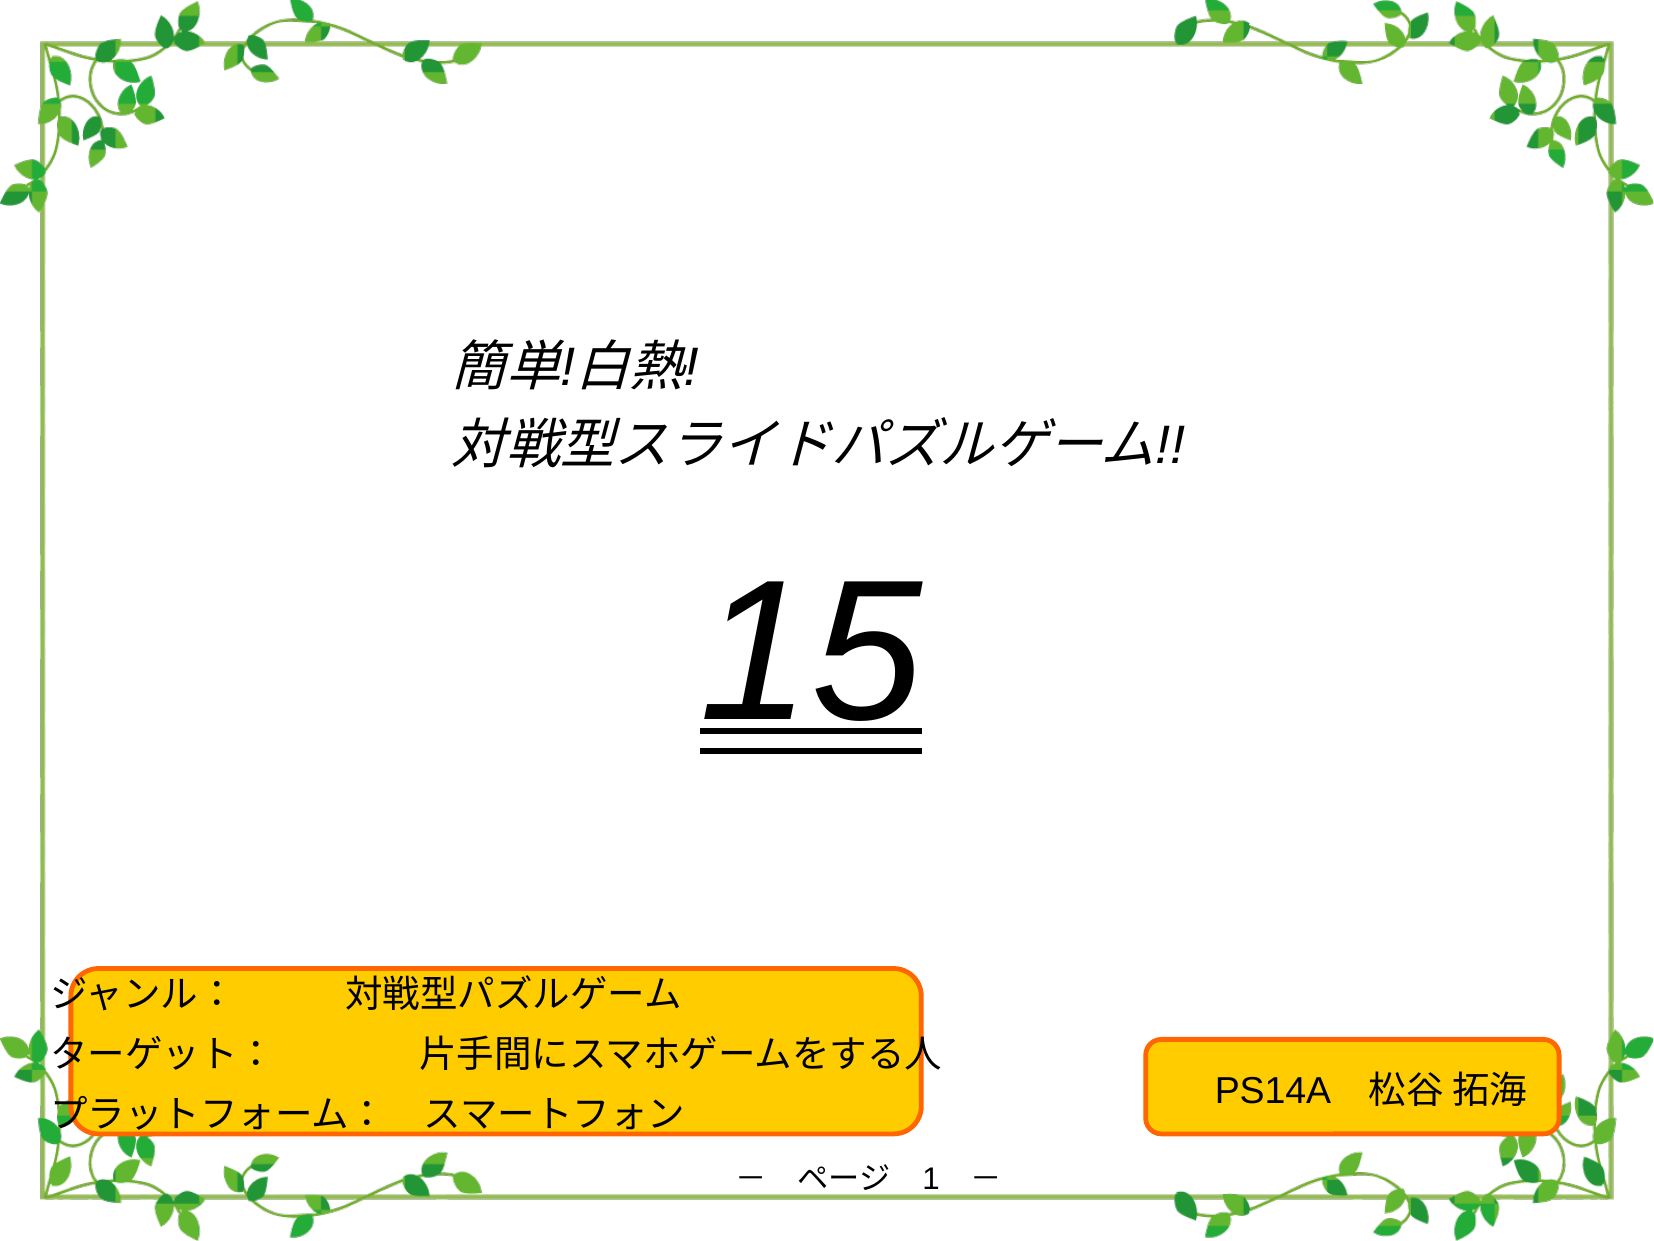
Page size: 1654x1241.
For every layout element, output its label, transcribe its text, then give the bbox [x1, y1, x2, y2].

picture [0, 0, 1654, 1241]
text_box 簡単!白熱! 対戦型スライドパズルゲーム!! [437, 315, 1217, 497]
text_box － ページ 1 － [720, 1145, 980, 1196]
text_box PS14A 松谷 拓海 [1145, 1039, 1560, 1134]
text_box 15 [685, 531, 1182, 864]
text_box ジャンル： 対戦型パズルゲーム ターゲット： 片手間にスマホゲームをする人 プラットフォーム： スマートフォン [70, 968, 922, 1134]
